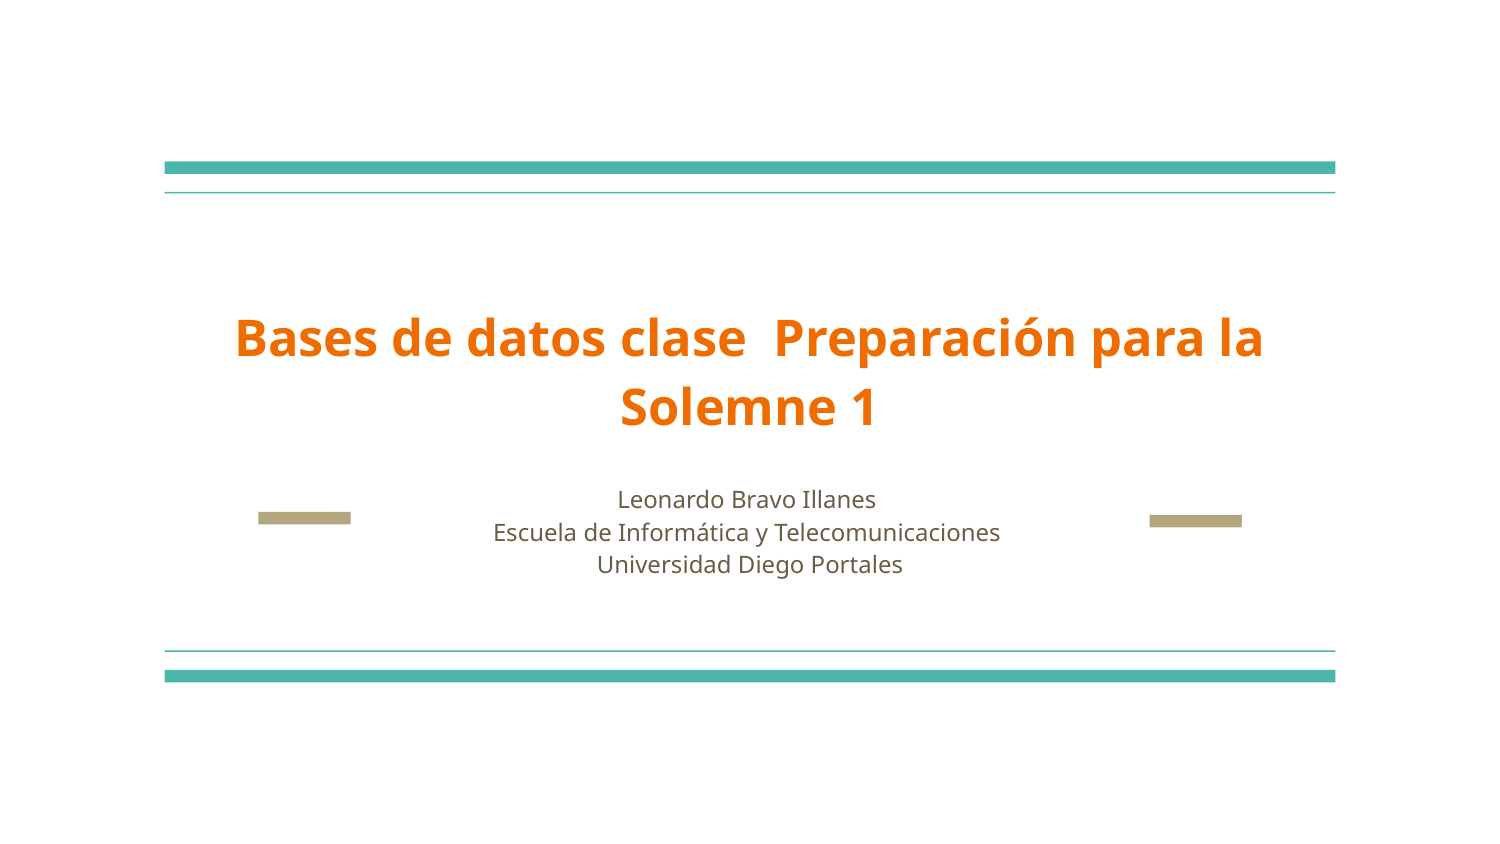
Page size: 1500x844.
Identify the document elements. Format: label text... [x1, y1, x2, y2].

subtitle Leonardo Bravo Illanes Escuela de Informática y Telecomunicaciones Universidad Diego Portales [350, 467, 1150, 598]
title Bases de datos clase Preparación para la Solemne 1 [164, 287, 1336, 456]
